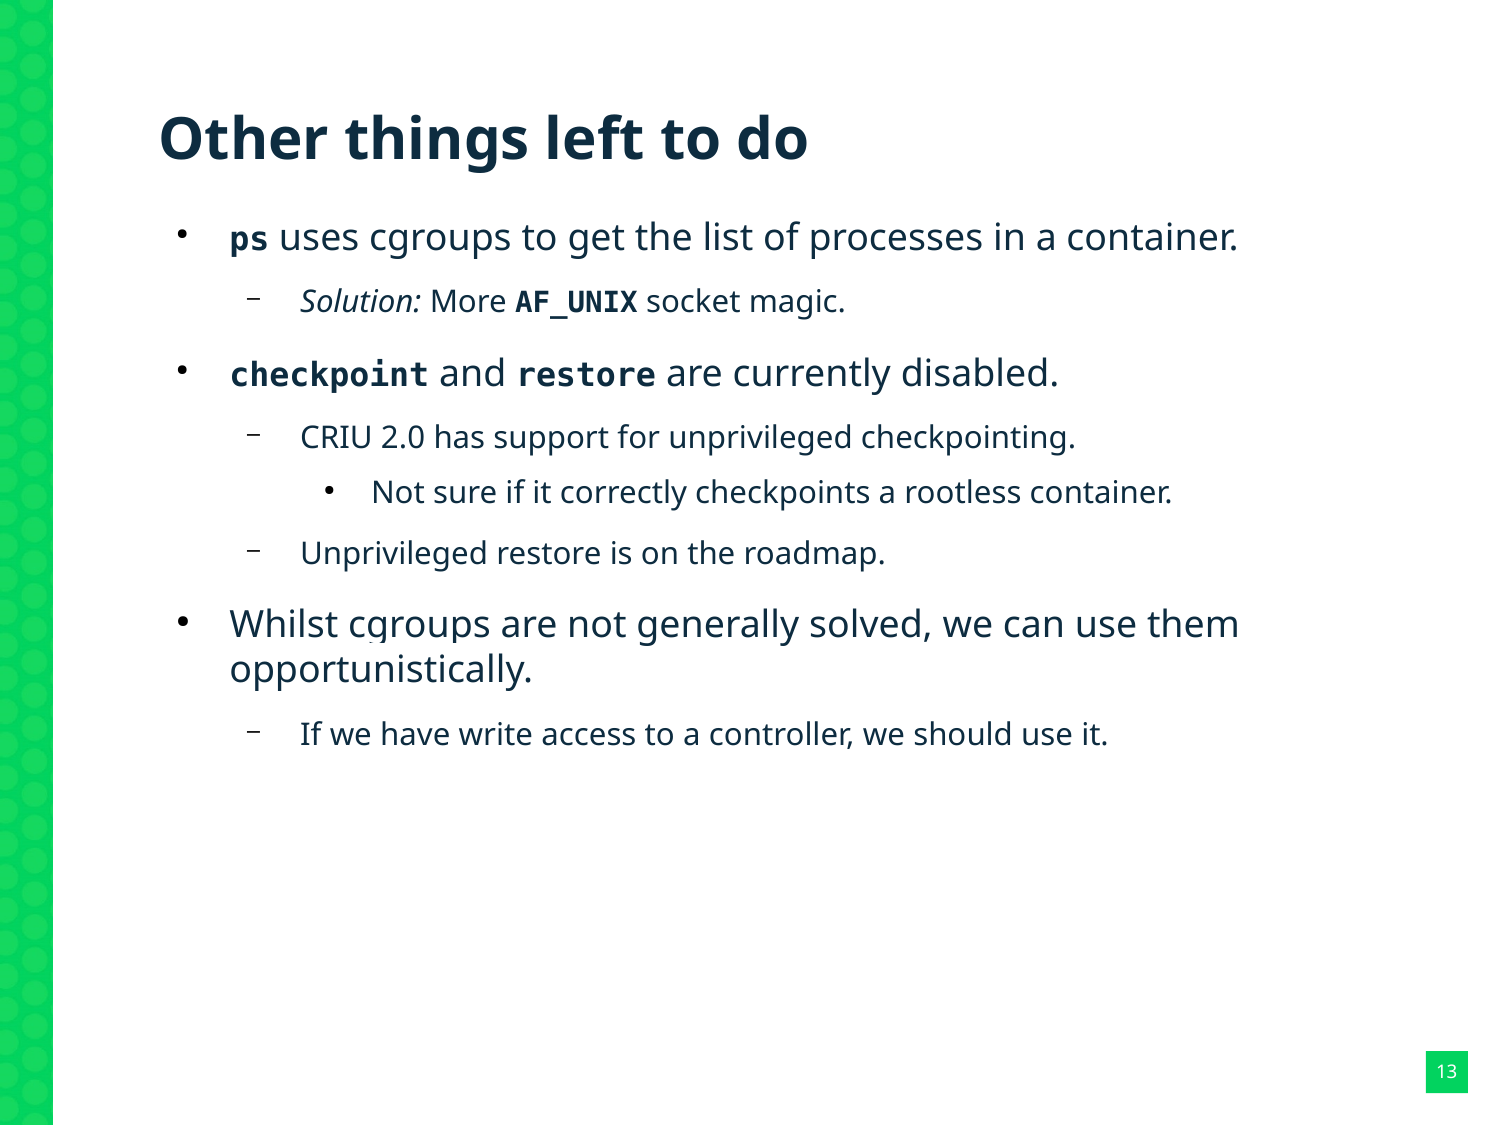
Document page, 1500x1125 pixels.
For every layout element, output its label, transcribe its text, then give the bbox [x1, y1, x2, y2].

title Other things left to do [143, 94, 1397, 180]
list ps uses cgroups to get the list of processes in a container. Solution: More AF_UNIX socket magic. checkpoint and restore are currently disabled. CRIU 2.0 has support for unprivileged checkpointing. Not sure if it correctly checkpoints a rootless container. Unprivileged restore is on the roadmap. Whilst cgroups are not generally solved, we can use them opportunistically. If we have write access to a controller, we should use it. [143, 205, 1397, 1021]
text_box <number> [1425, 1051, 1468, 1094]
picture [0, 0, 53, 1125]
